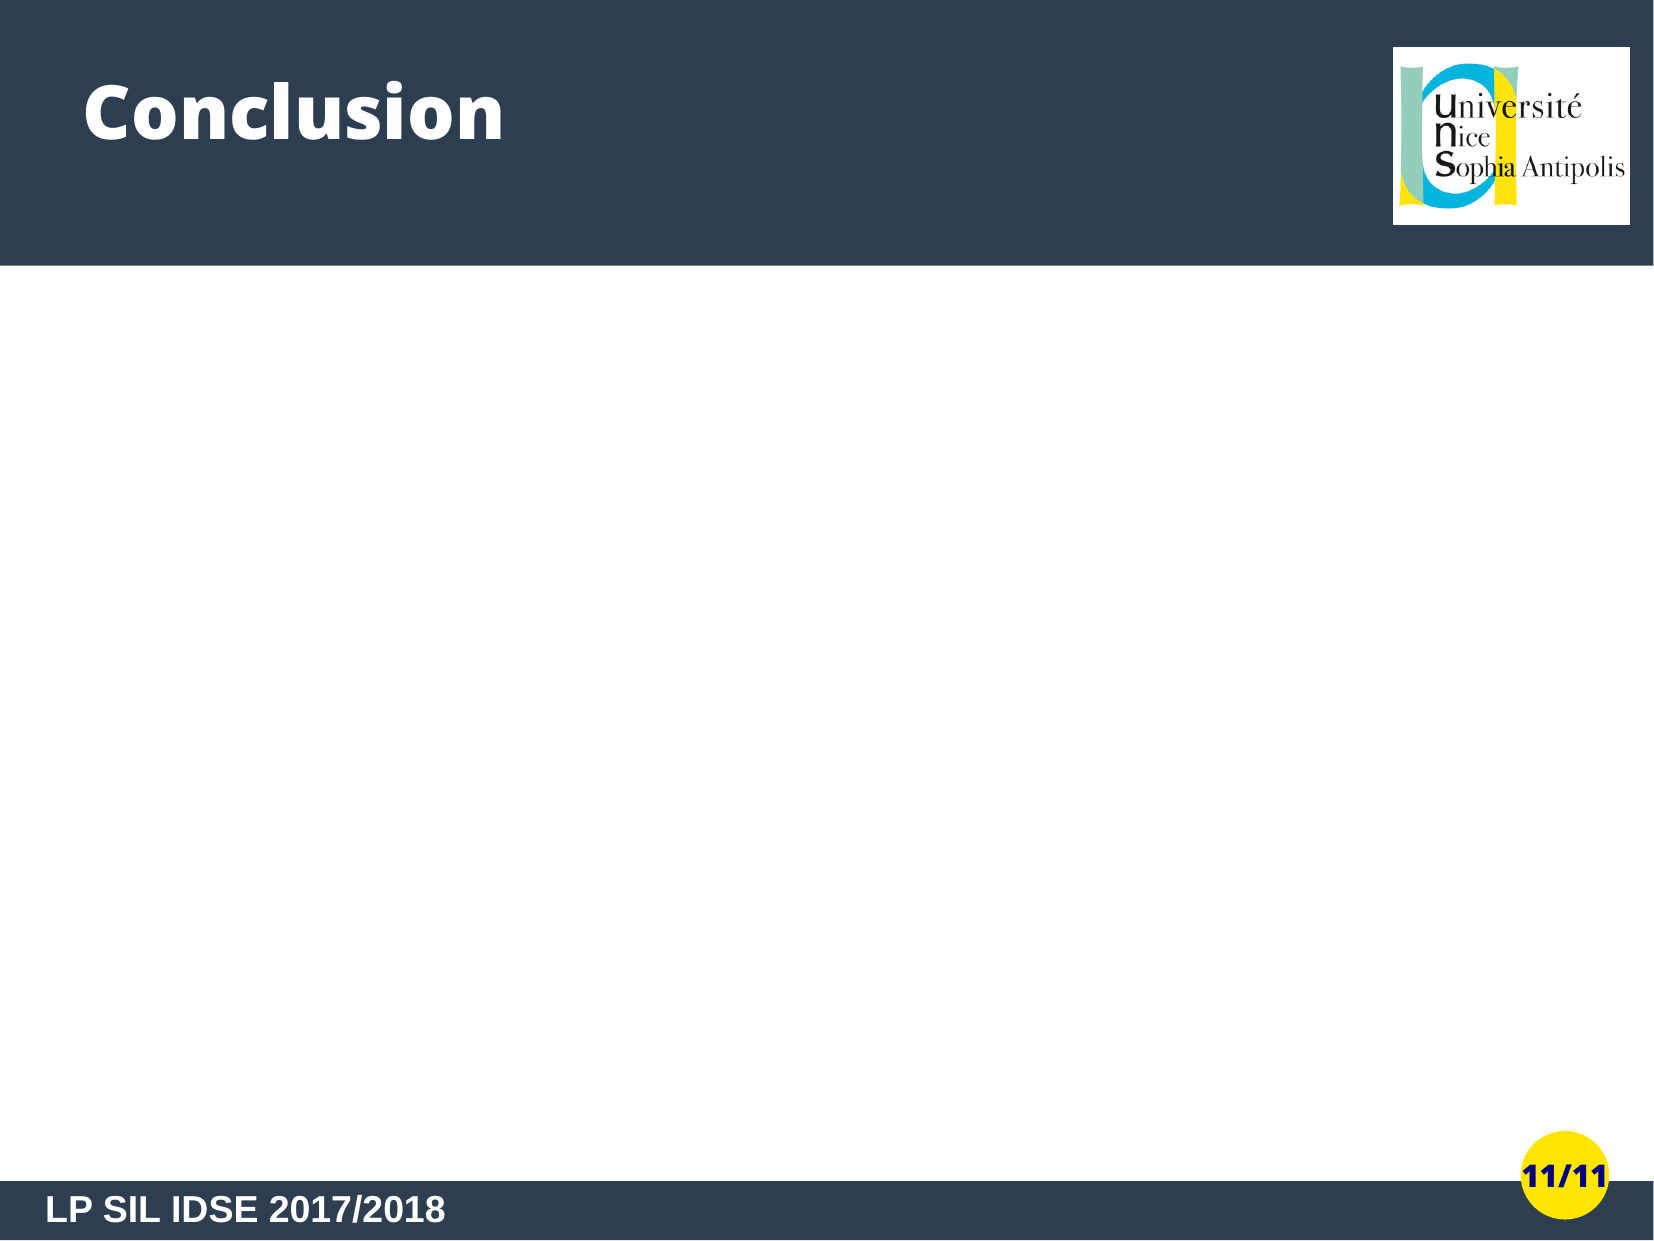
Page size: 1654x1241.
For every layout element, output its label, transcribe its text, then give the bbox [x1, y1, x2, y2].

picture [1393, 47, 1630, 225]
title Conclusion [82, 49, 1430, 172]
